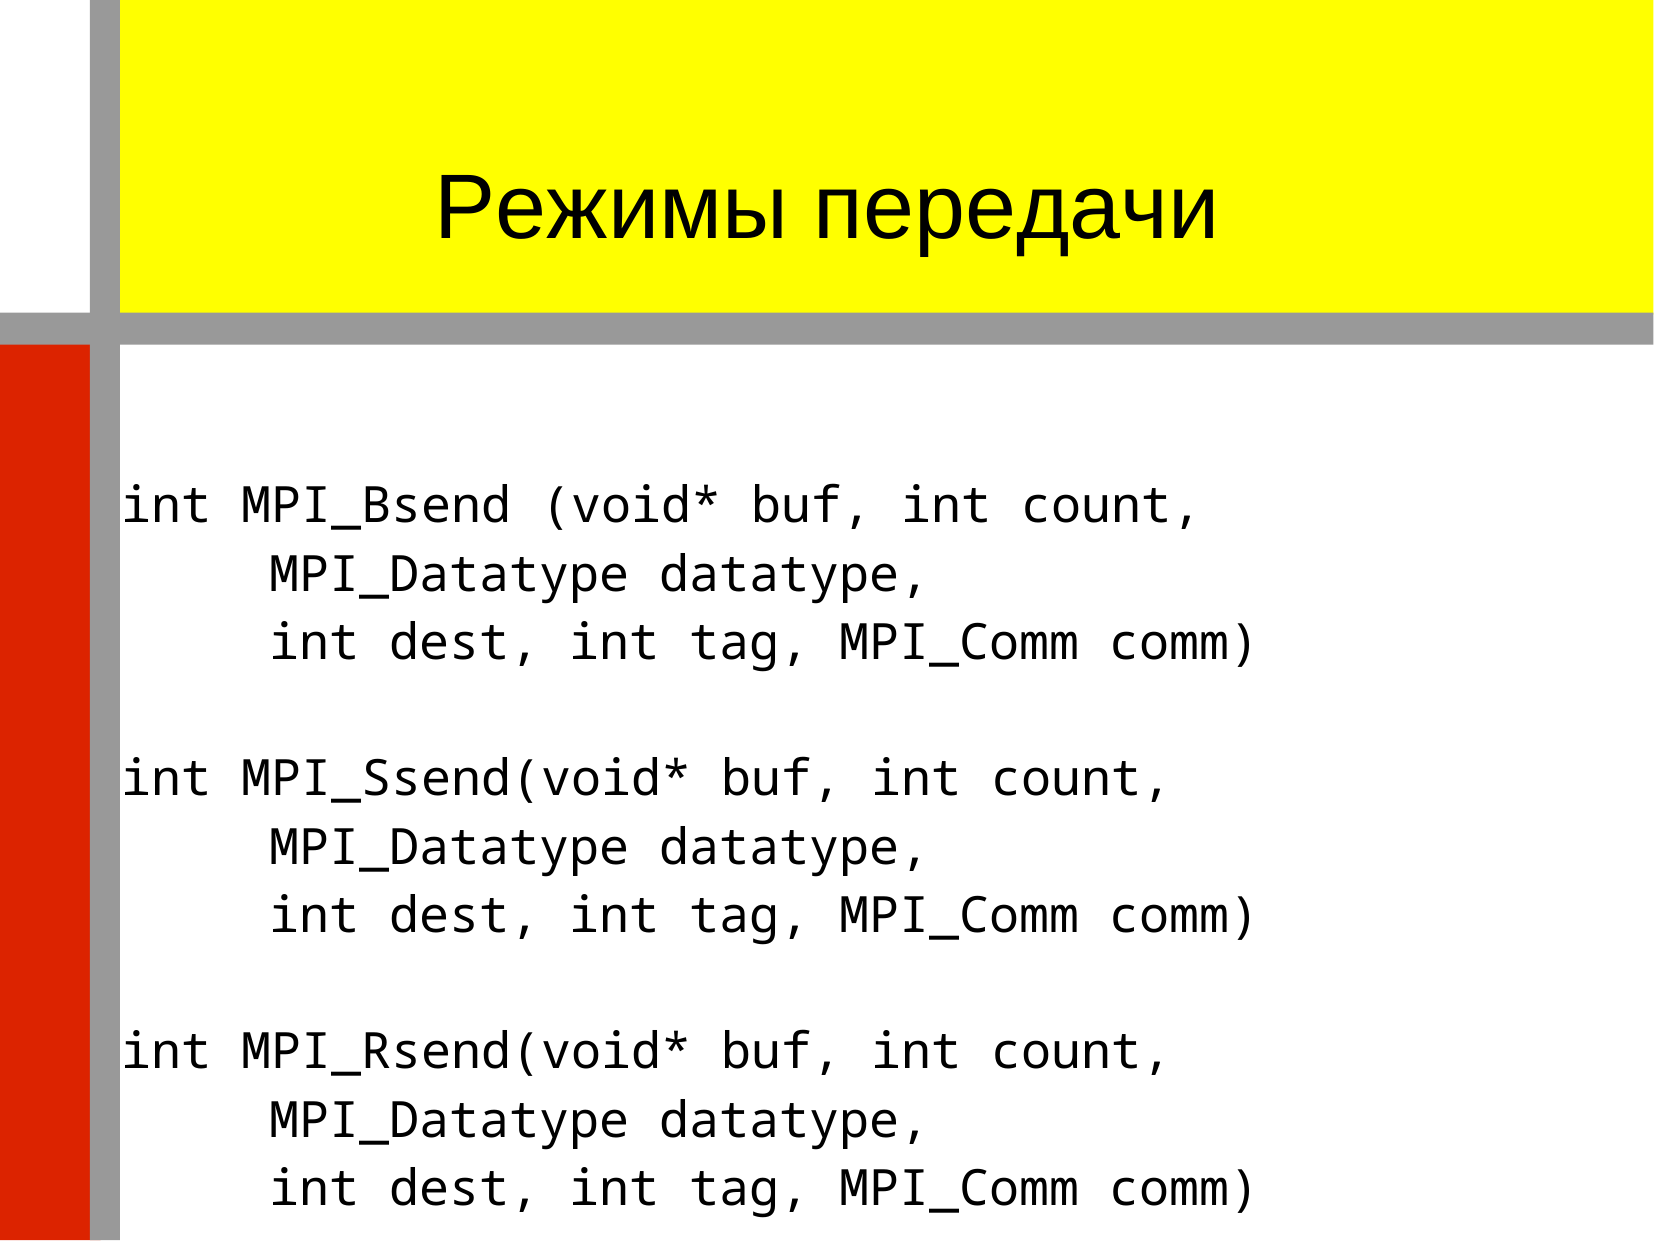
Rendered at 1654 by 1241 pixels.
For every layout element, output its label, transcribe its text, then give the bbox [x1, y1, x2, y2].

title Режимы передачи [121, 102, 1534, 311]
subtitle int MPI_Bsend (void* buf, int count, MPI_Datatype datatype, int dest, int tag, MPI_Comm comm) int MPI_Ssend(void* buf, int count, MPI_Datatype datatype, int dest, int tag, MPI_Comm comm) int MPI_Rsend(void* buf, int count, MPI_Datatype datatype, int dest, int tag, MPI_Comm comm) [121, 391, 1534, 1241]
